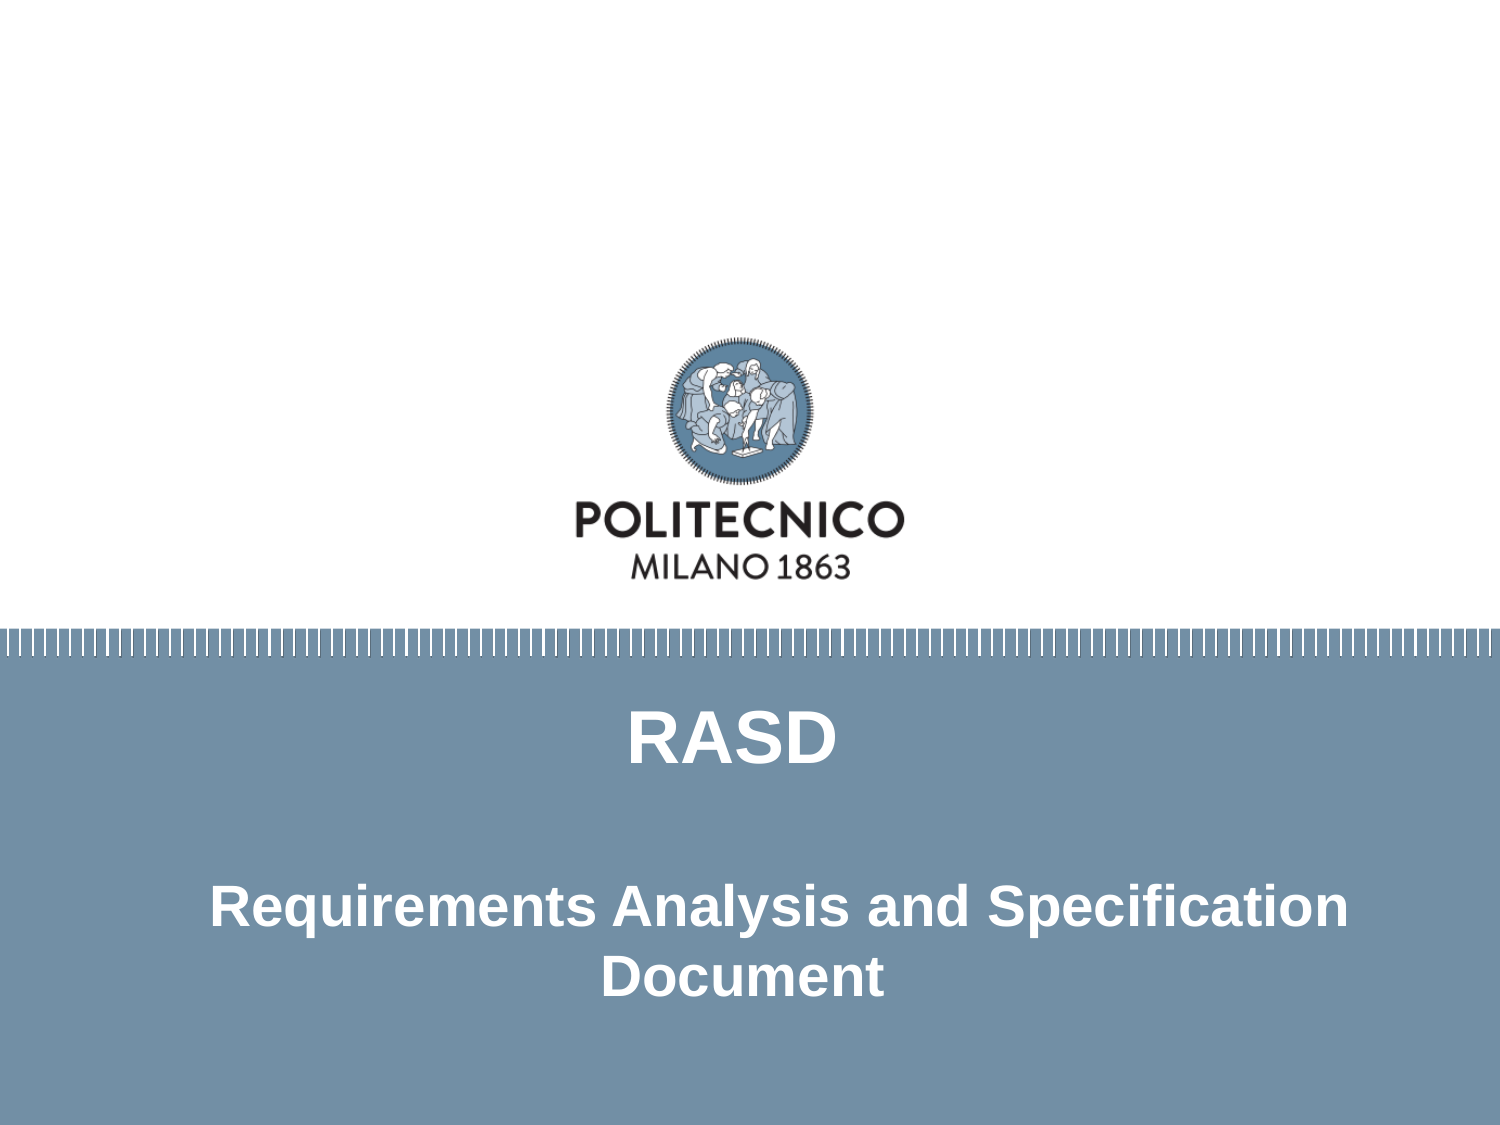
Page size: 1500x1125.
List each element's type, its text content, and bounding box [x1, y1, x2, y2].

picture [515, 282, 964, 632]
title RASD Requirements Analysis and Specification Document [105, 680, 1381, 840]
